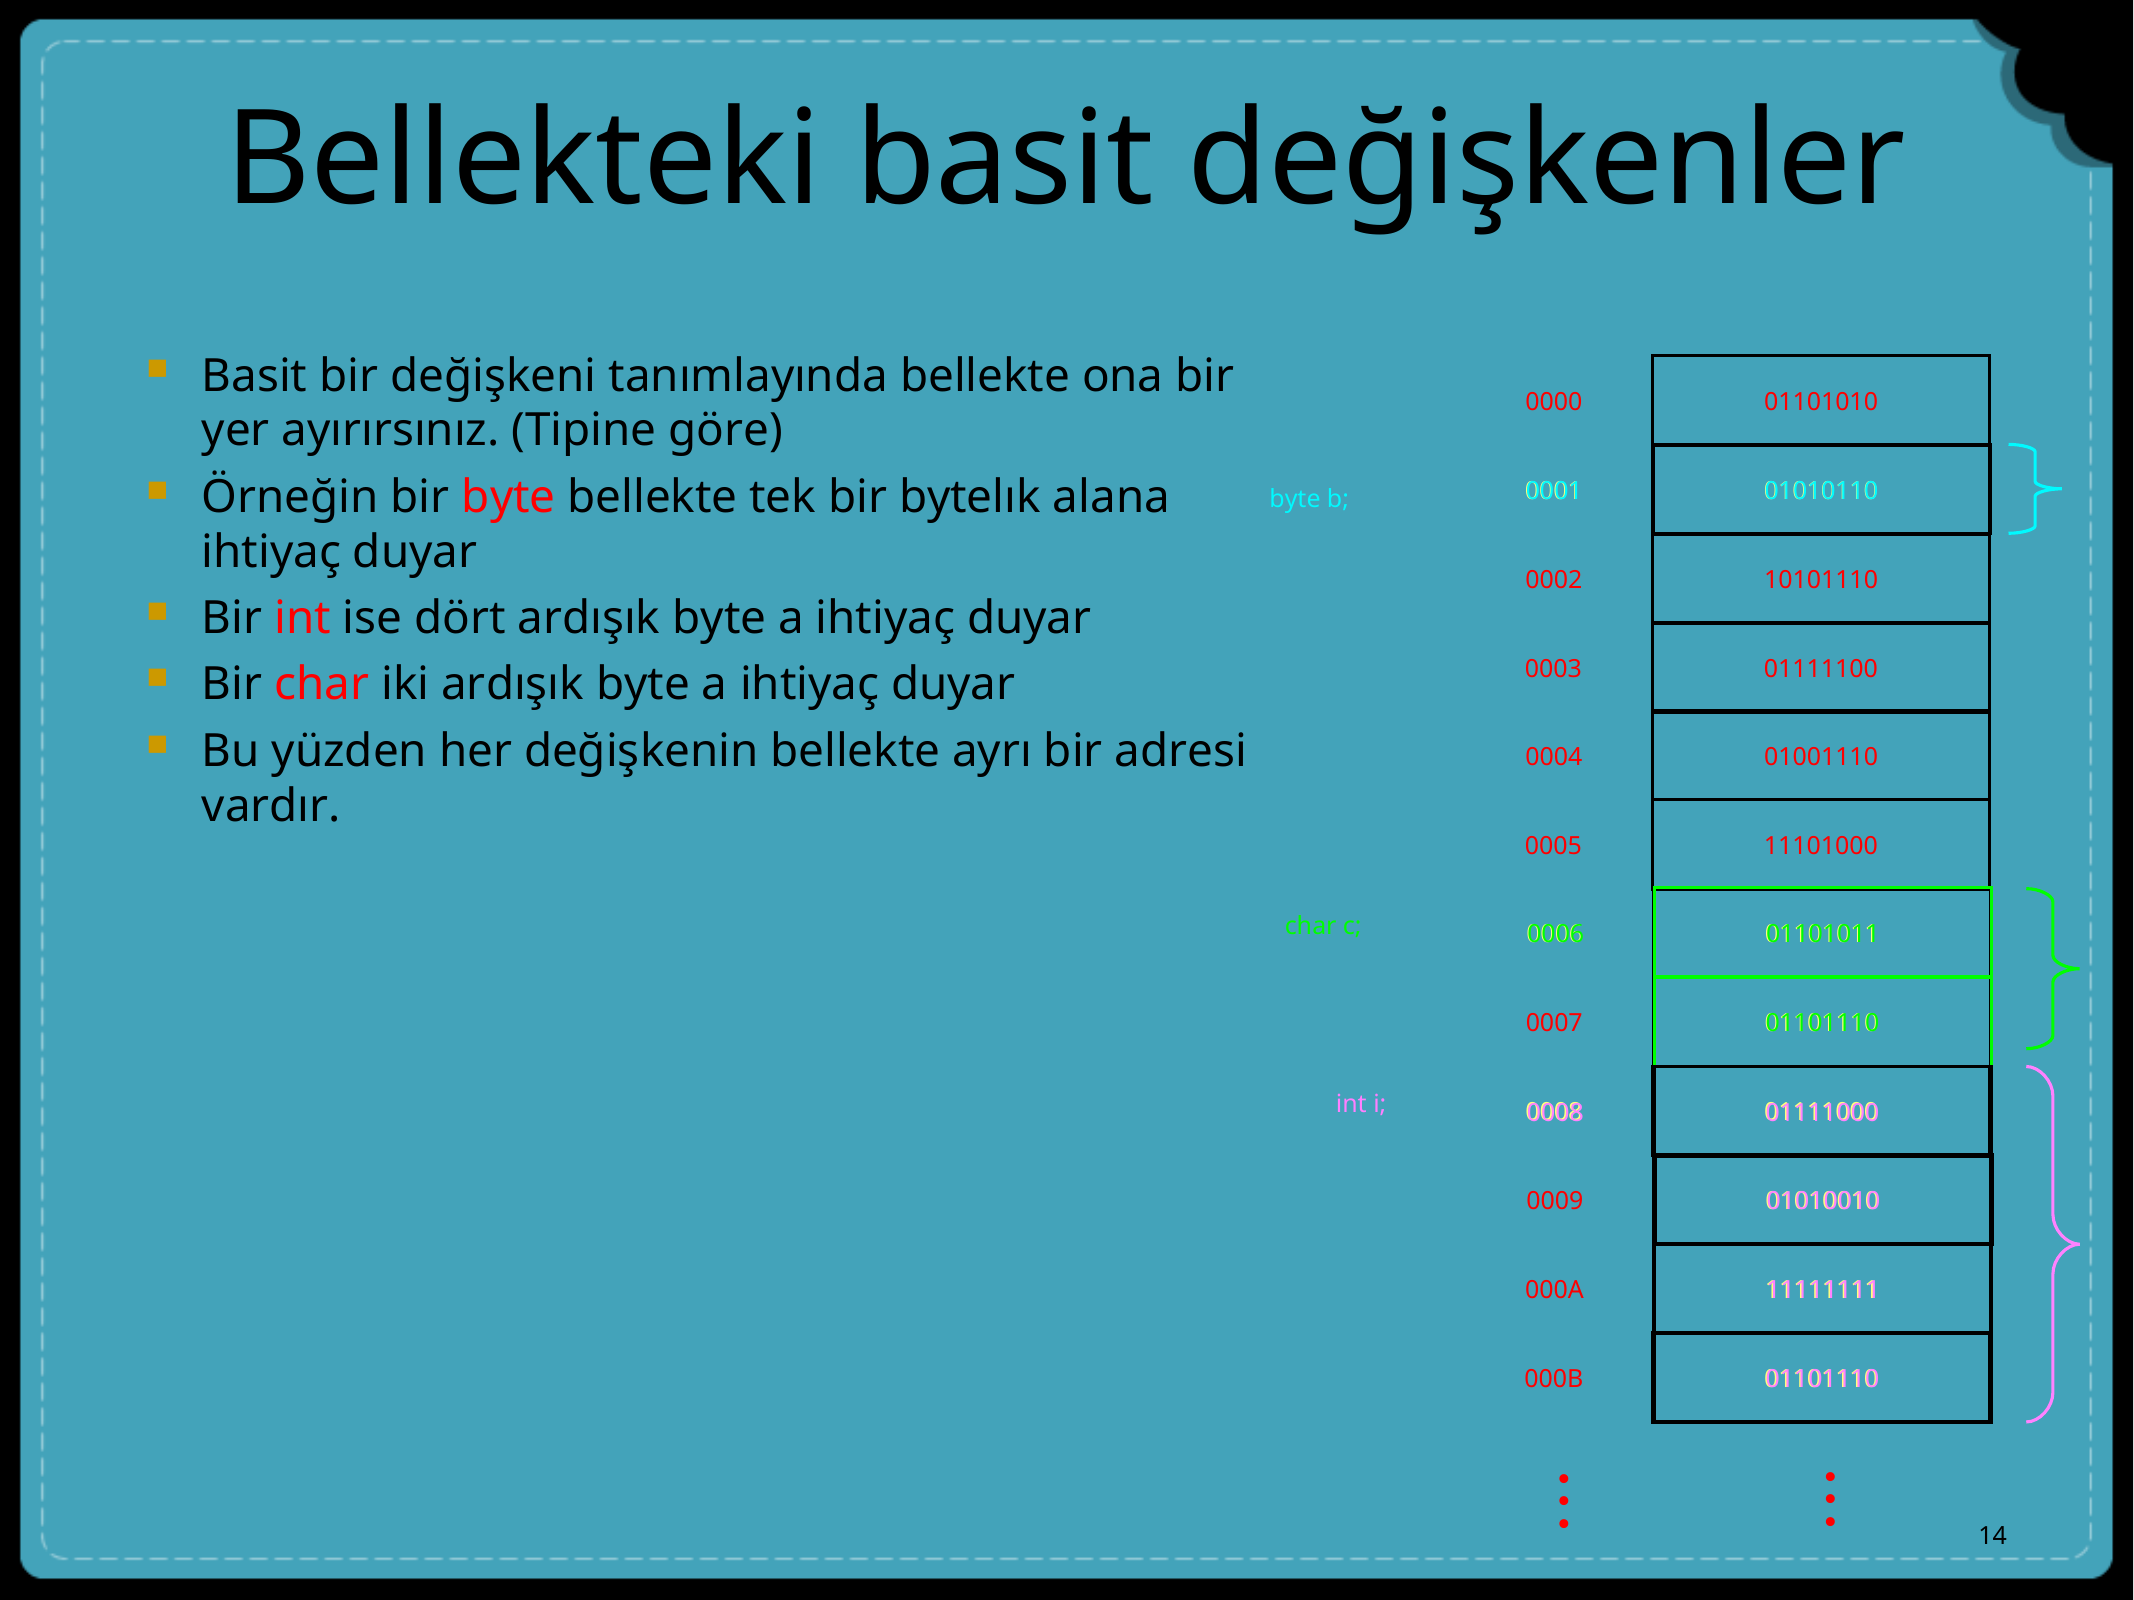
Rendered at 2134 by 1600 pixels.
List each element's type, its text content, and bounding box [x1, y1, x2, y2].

text_box 0007 [1456, 976, 1653, 1067]
text_box int i; [1321, 1079, 1402, 1125]
text_box 0001 [1456, 444, 1653, 534]
title Bellekteki basit değişkenler [106, 64, 2027, 535]
text_box • • • [1794, 1463, 1867, 1547]
text_box 0003 [1455, 622, 1652, 713]
text_box 000B [1456, 1332, 1652, 1423]
picture [0, 0, 2134, 1600]
text_box 0000 [1456, 355, 1652, 444]
text_box char c; [1269, 901, 1377, 948]
text_box 11101000 [1652, 799, 1990, 887]
list Basit bir değişkeni tanımlayında bellekte ona bir yer ayırırsınız. (Tipine göre) Örneğin bir byte bellekte tek bir bytelık alana ihtiyaç duyar Bir int ise dört ardışık byte a ihtiyaç duyar Bir char iki ardışık byte a ihtiyaç duyar Bu yüzden her değişkenin bellekte ayrı bir adresi vardır. [131, 337, 1276, 1320]
text_box • • • [1528, 1465, 1600, 1549]
text_box 10101110 [1652, 534, 1990, 622]
text_box 01001110 [1652, 710, 1990, 799]
text_box 01101110 [1654, 1332, 1992, 1423]
text_box 01101110 [1654, 976, 1992, 1066]
text_box 11111111 [1654, 1243, 1992, 1332]
text_box 000A [1456, 1243, 1653, 1332]
text_box byte b; [1254, 474, 1365, 521]
text_box 0008 [1457, 1066, 1654, 1157]
text_box 0009 [1457, 1157, 1653, 1243]
text_box 01101010 [1652, 355, 1990, 444]
text_box 0005 [1455, 799, 1652, 890]
text_box 0006 [1457, 887, 1654, 978]
text_box 0002 [1456, 534, 1652, 622]
text_box 01111000 [1654, 1066, 1992, 1157]
text_box 01101011 [1654, 887, 1992, 976]
text_box 0004 [1456, 710, 1652, 799]
text_box 01111100 [1652, 622, 1990, 710]
text_box 01010010 [1655, 1154, 1993, 1245]
text_box 01010110 [1653, 444, 1991, 534]
